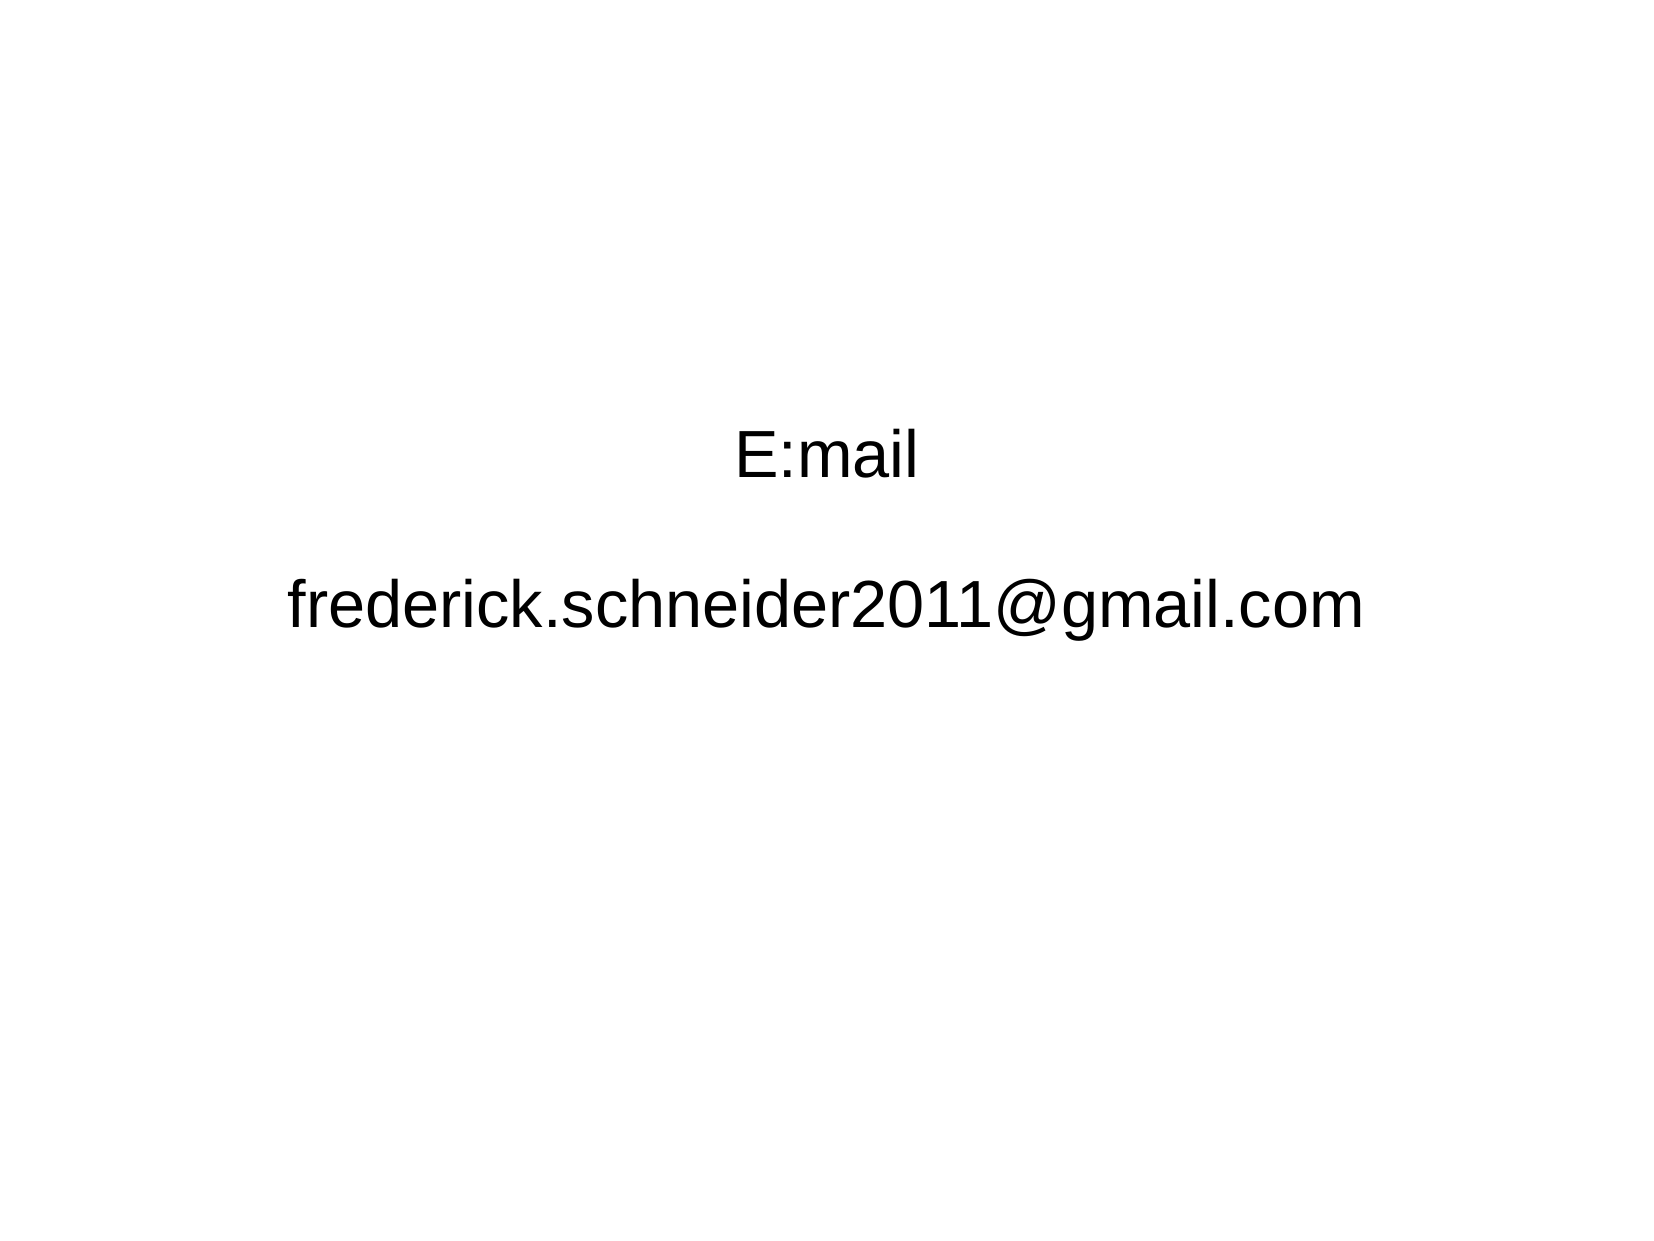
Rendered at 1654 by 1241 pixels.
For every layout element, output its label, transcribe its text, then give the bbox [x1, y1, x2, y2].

subtitle E:mail frederick.schneider2011@gmail.com [82, 49, 1571, 1010]
